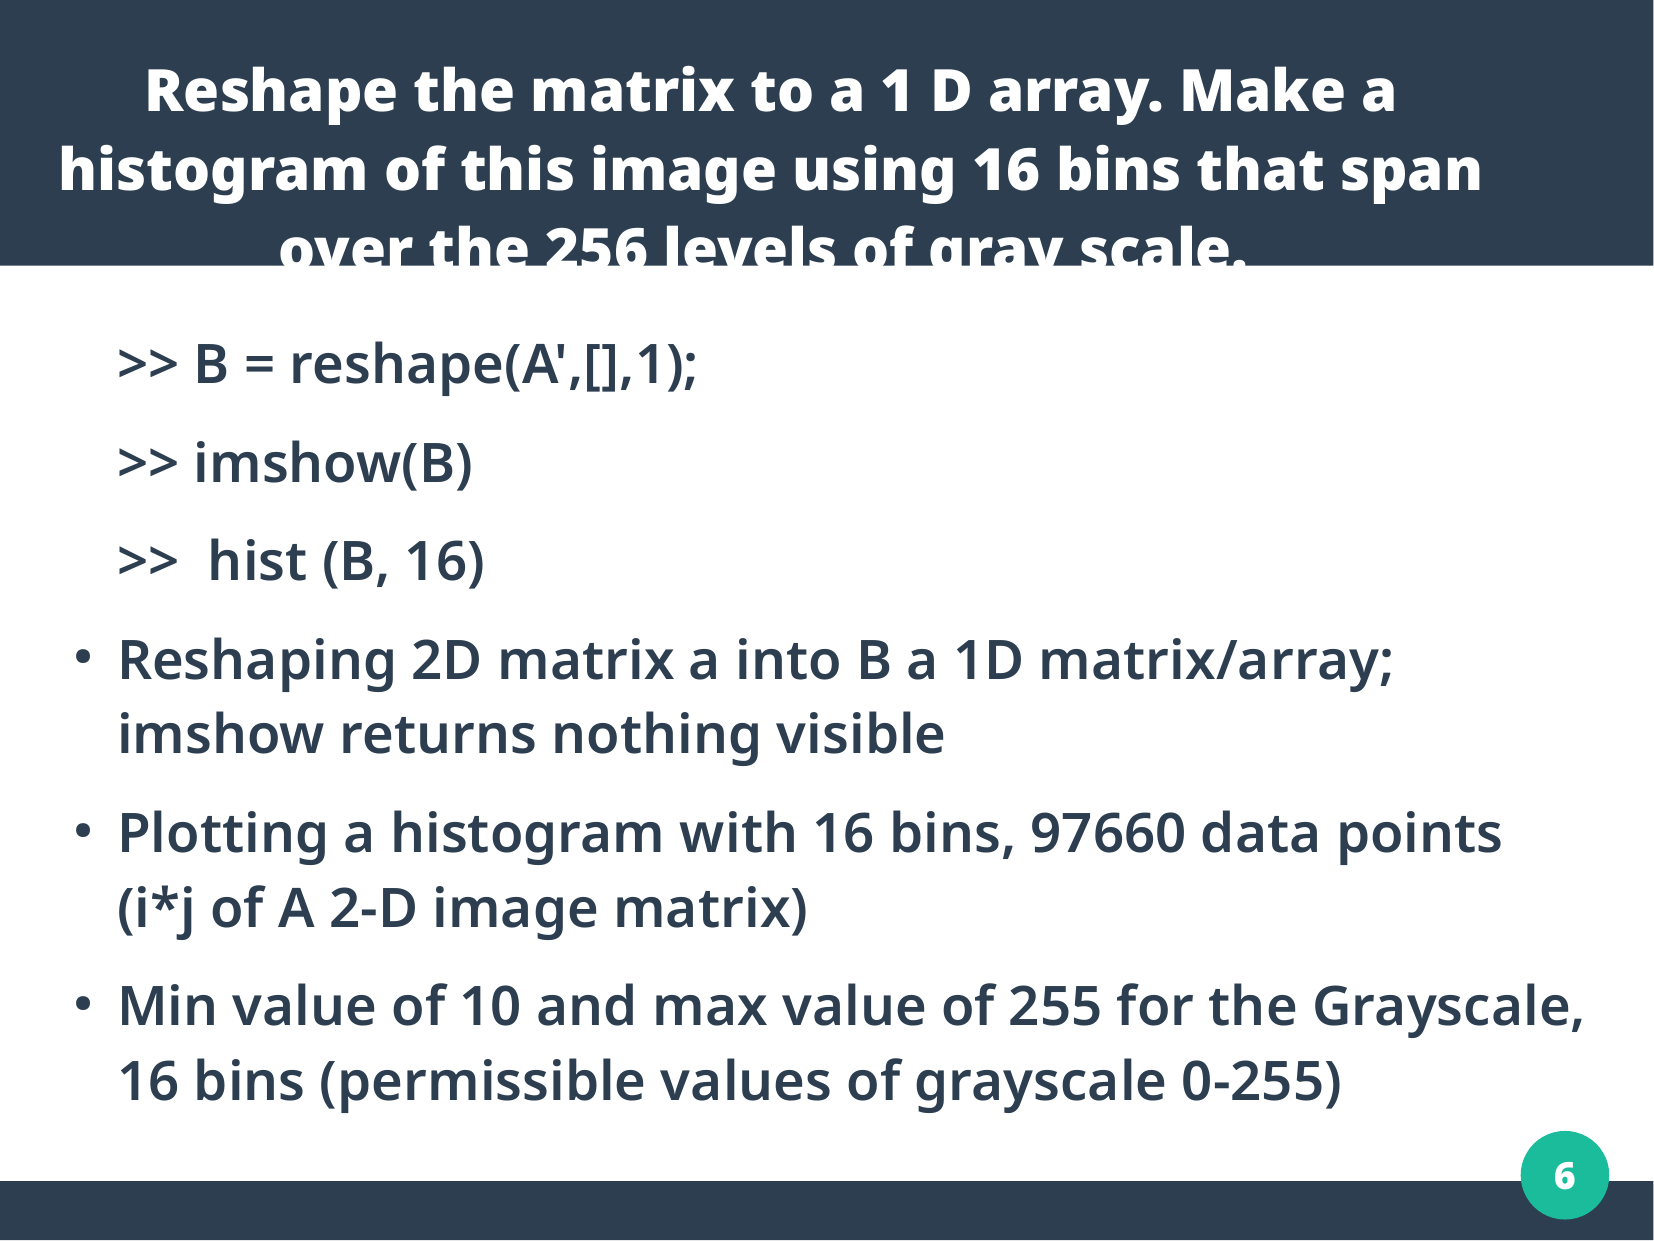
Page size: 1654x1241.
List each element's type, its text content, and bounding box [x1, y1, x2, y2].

title Reshape the matrix to a 1 D array. Make a histogram of this image using 16 bins that span over the 256 levels of gray scale. [59, 49, 1595, 207]
list >> B = reshape(A',[],1); >> imshow(B) >> hist (B, 16) Reshaping 2D matrix a into B a 1D matrix/array; imshow returns nothing visible Plotting a histogram with 16 bins, 97660 data points (i*j of A 2-D image matrix) Min value of 10 and max value of 255 for the Grayscale, 16 bins (permissible values of grayscale 0-255) [59, 324, 1595, 1152]
